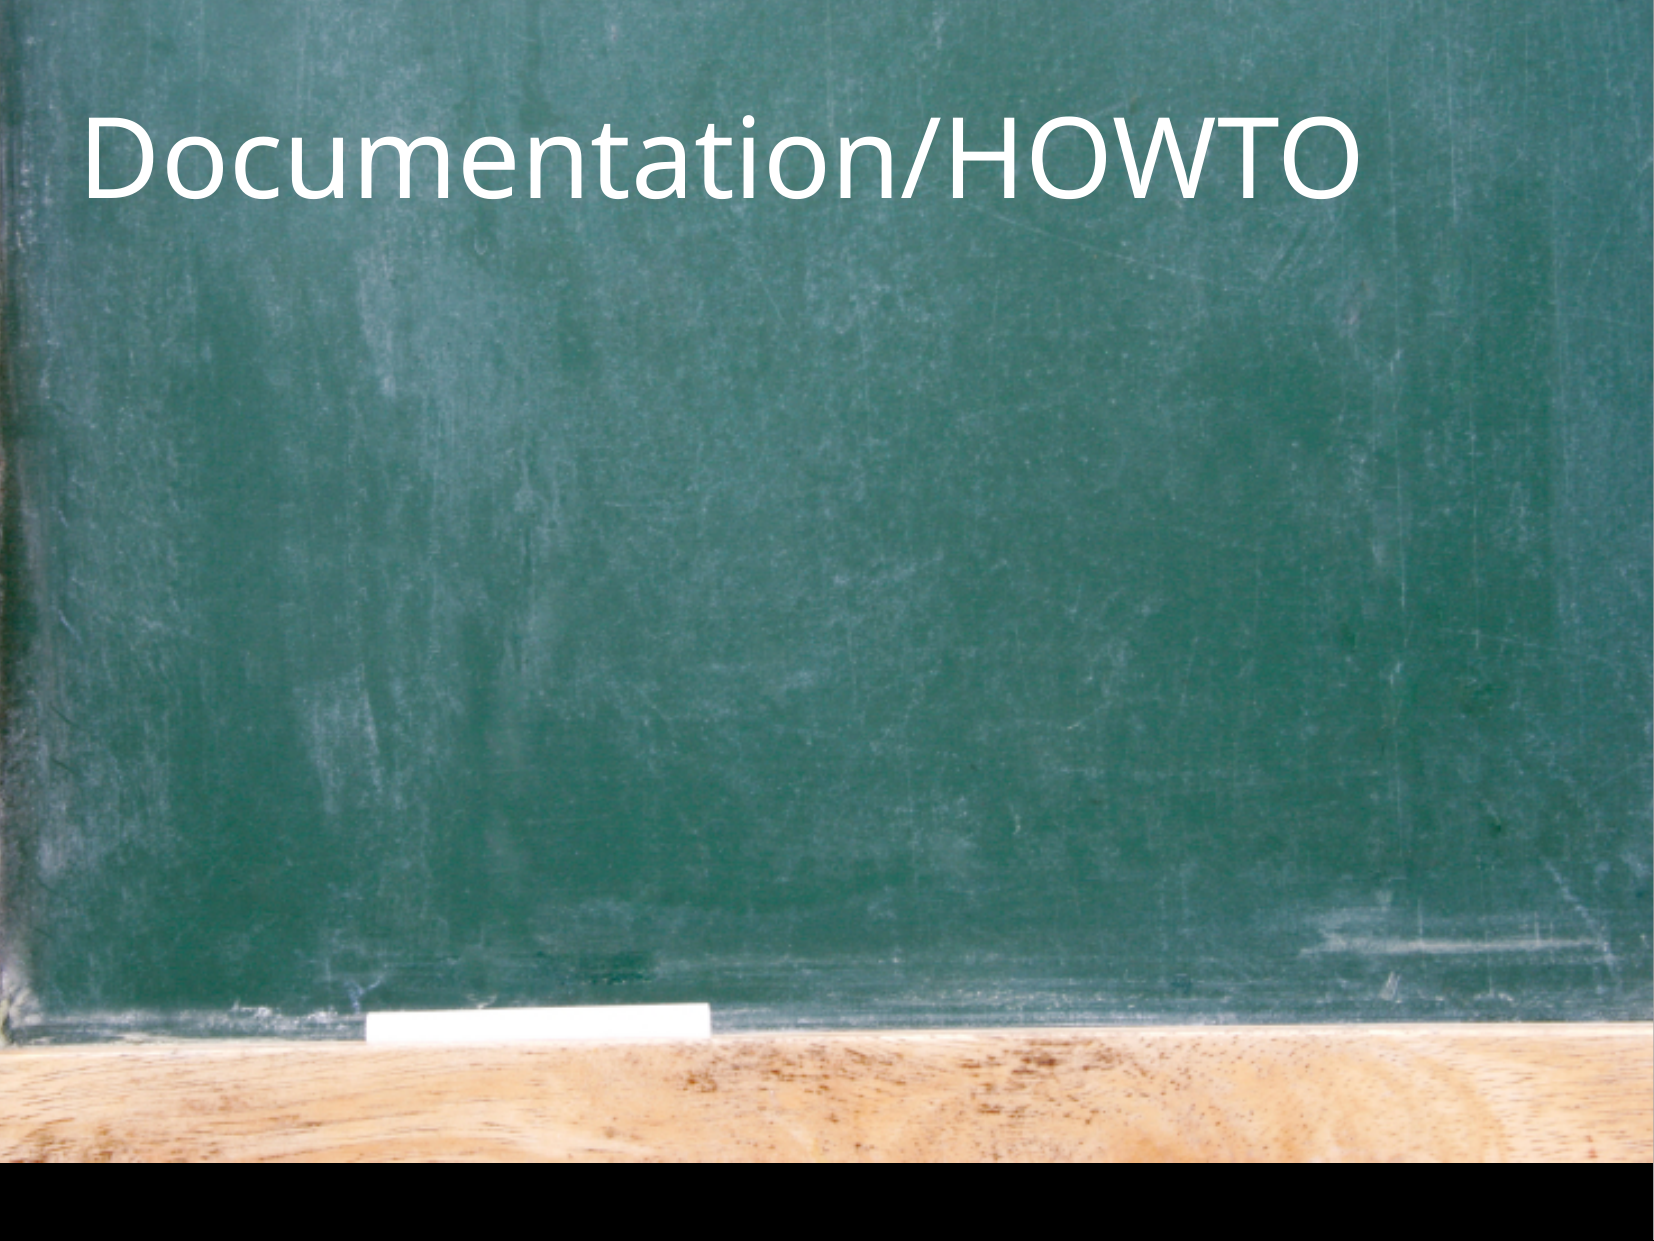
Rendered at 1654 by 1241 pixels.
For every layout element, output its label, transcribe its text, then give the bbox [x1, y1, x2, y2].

text_box [0, 1163, 1654, 1241]
text_box Documentation/HOWTO [64, 70, 1590, 275]
picture [0, 0, 1654, 1163]
